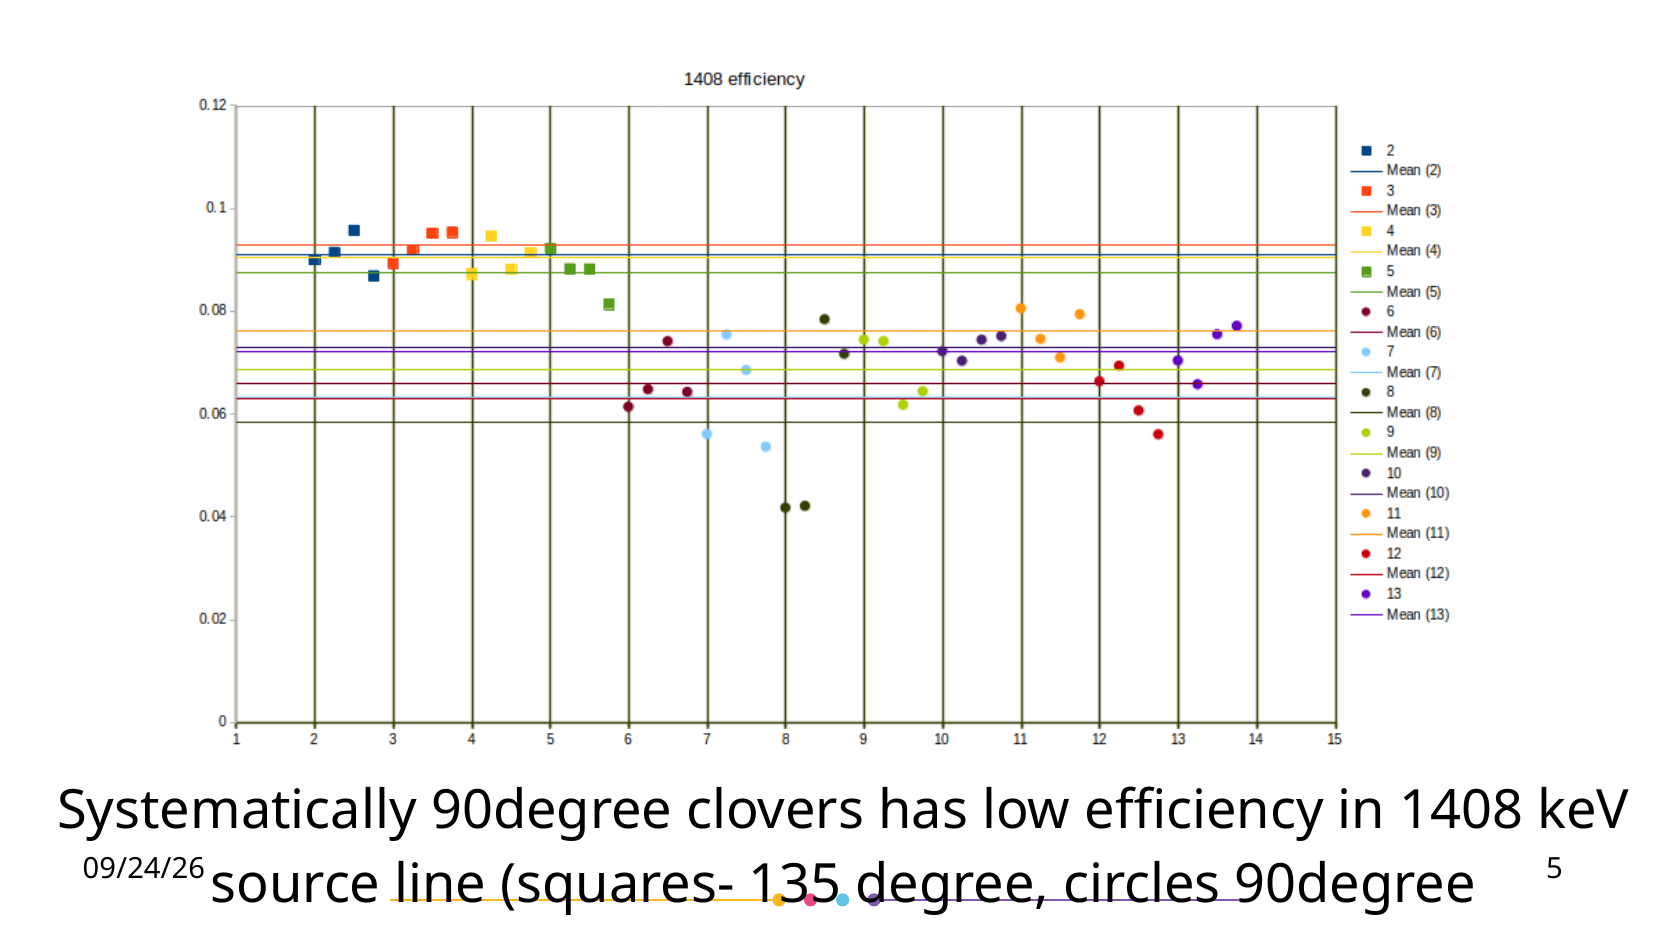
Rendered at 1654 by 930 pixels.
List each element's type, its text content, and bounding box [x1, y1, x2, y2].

picture [158, 16, 1463, 751]
title Systematically 90degree clovers has low efficiency in 1408 keV source line (squares- 135 degree, circles 90degree [37, 750, 1651, 930]
